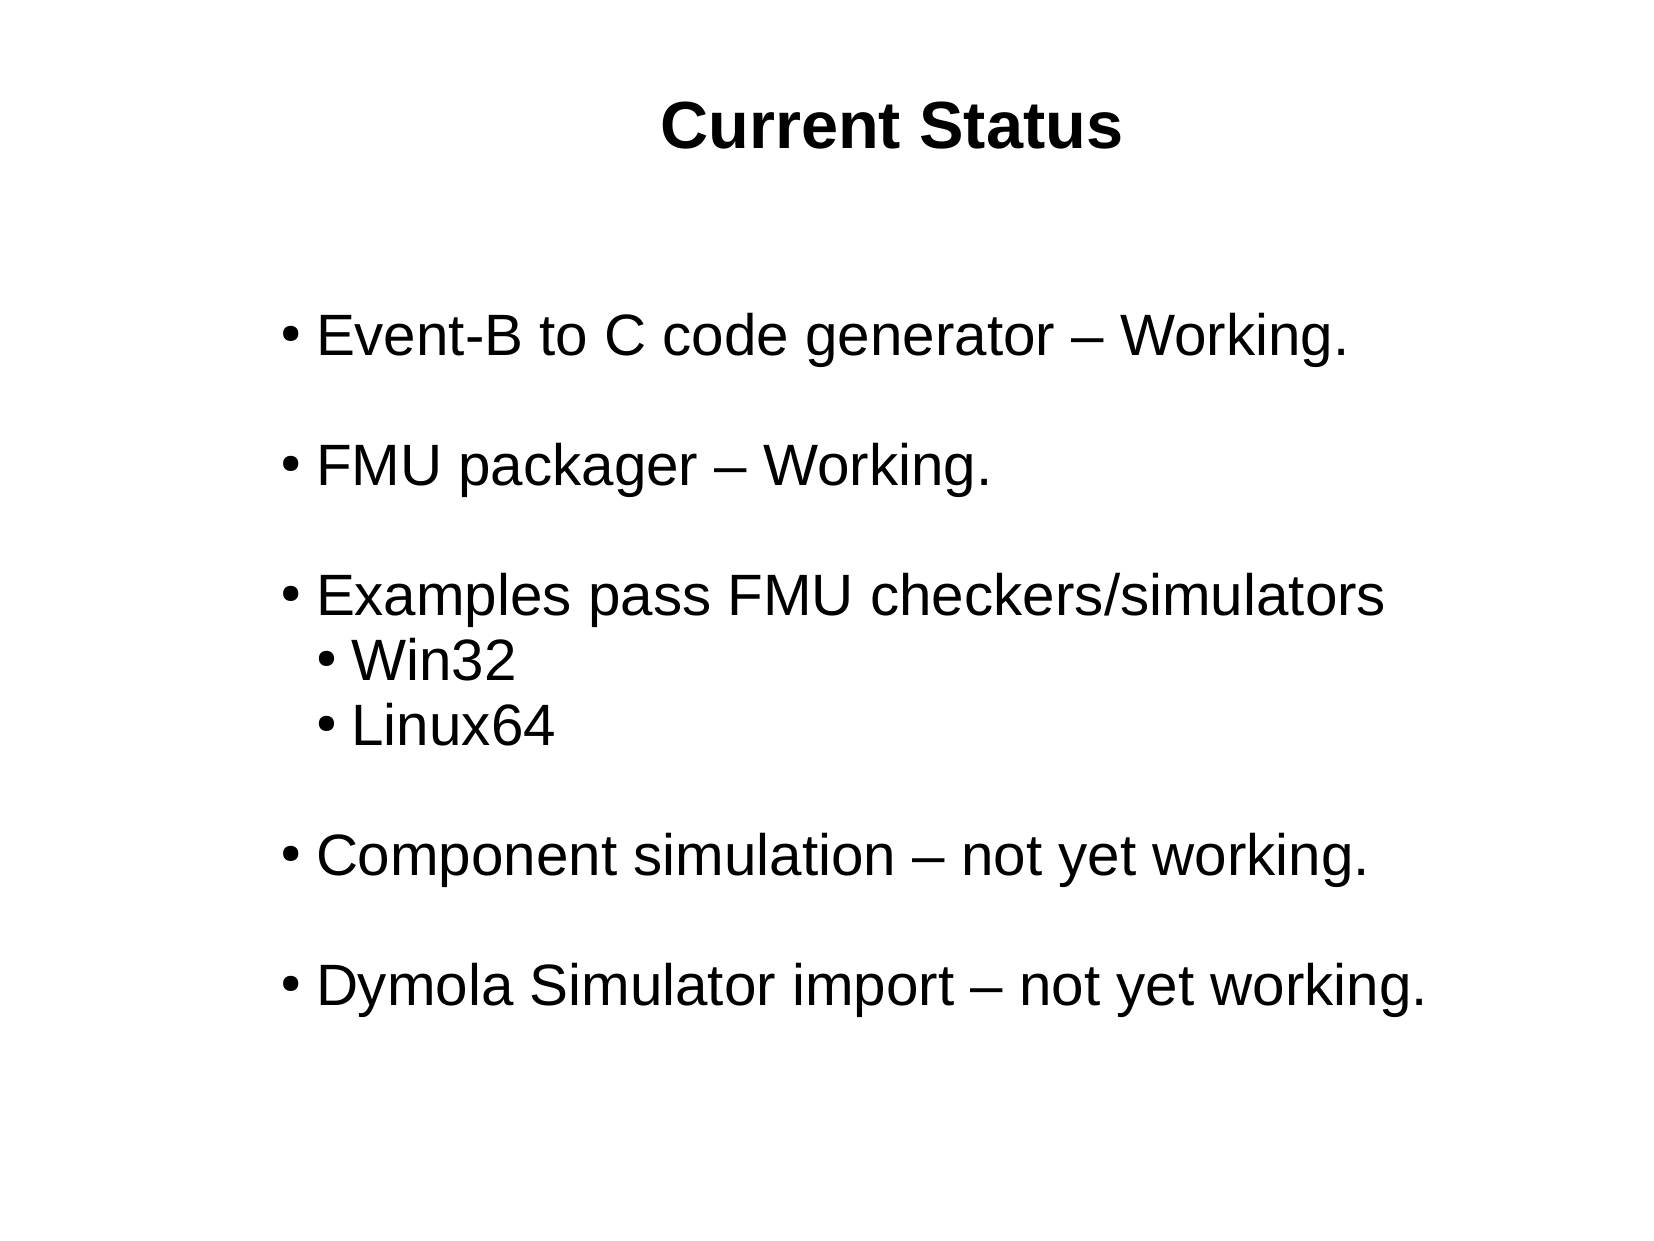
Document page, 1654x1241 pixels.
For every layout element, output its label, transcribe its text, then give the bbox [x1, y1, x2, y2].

text_box Event-B to C code generator – Working. FMU packager – Working. Examples pass FMU checkers/simulators Win32 Linux64 Component simulation – not yet working. Dymola Simulator import – not yet working. [230, 295, 1445, 1028]
list Current Status [82, 88, 1560, 1170]
